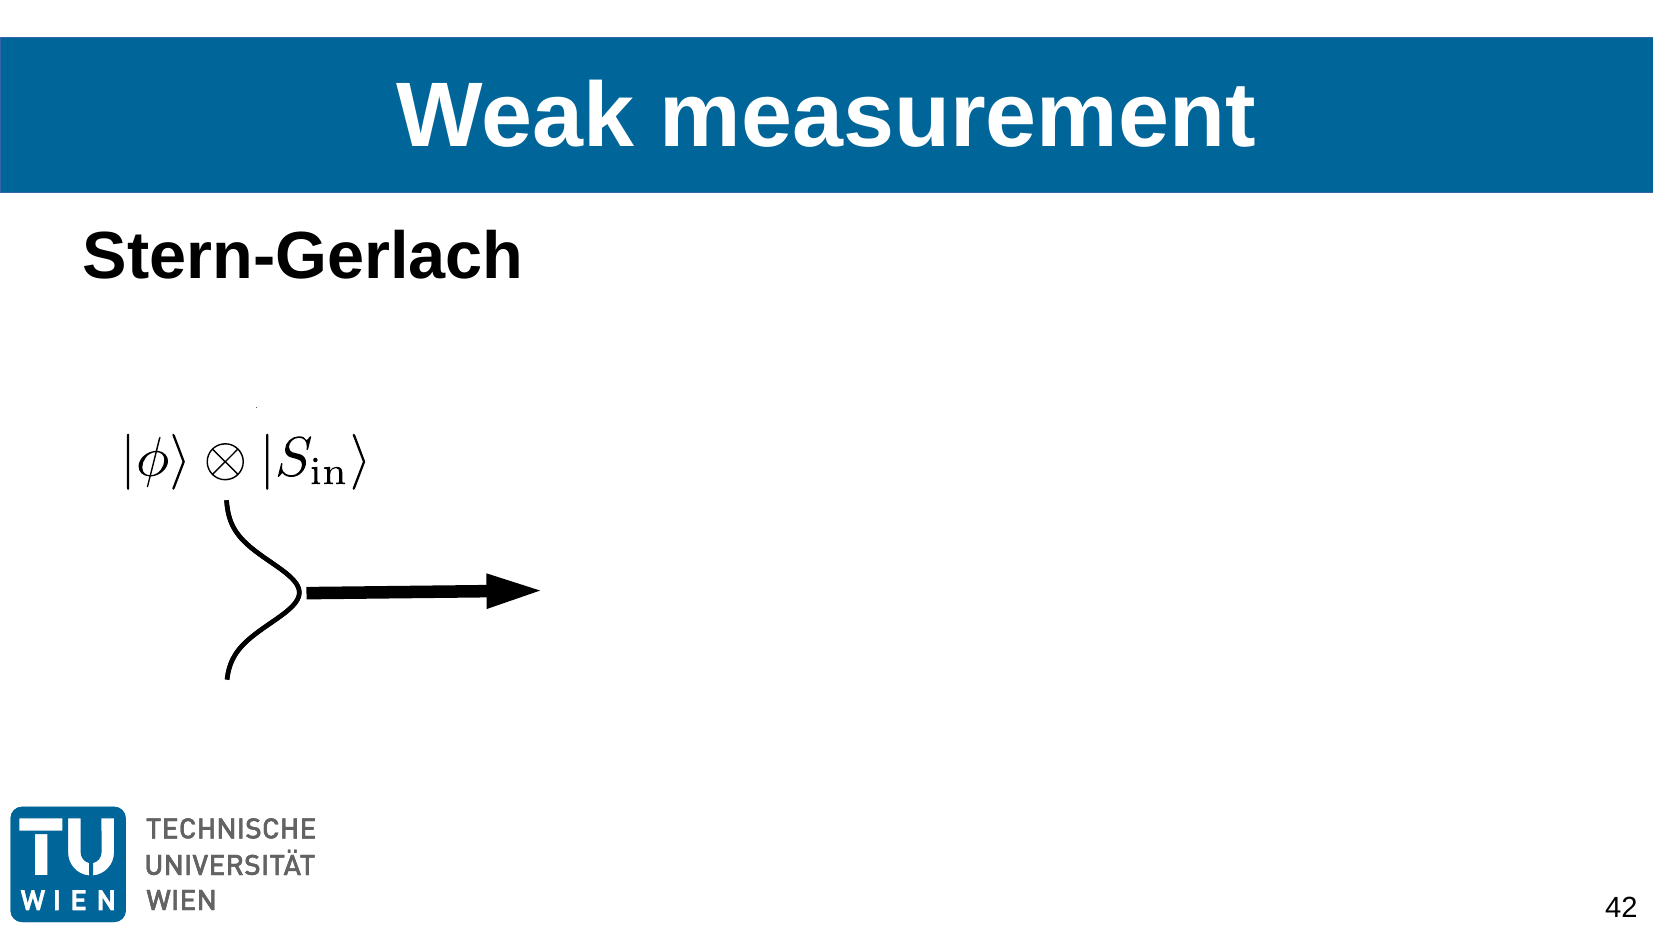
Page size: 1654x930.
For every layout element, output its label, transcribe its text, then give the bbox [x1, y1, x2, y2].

picture [113, 407, 382, 692]
title Weak measurement [0, 37, 1653, 193]
list Stern-Gerlach [82, 217, 1571, 301]
